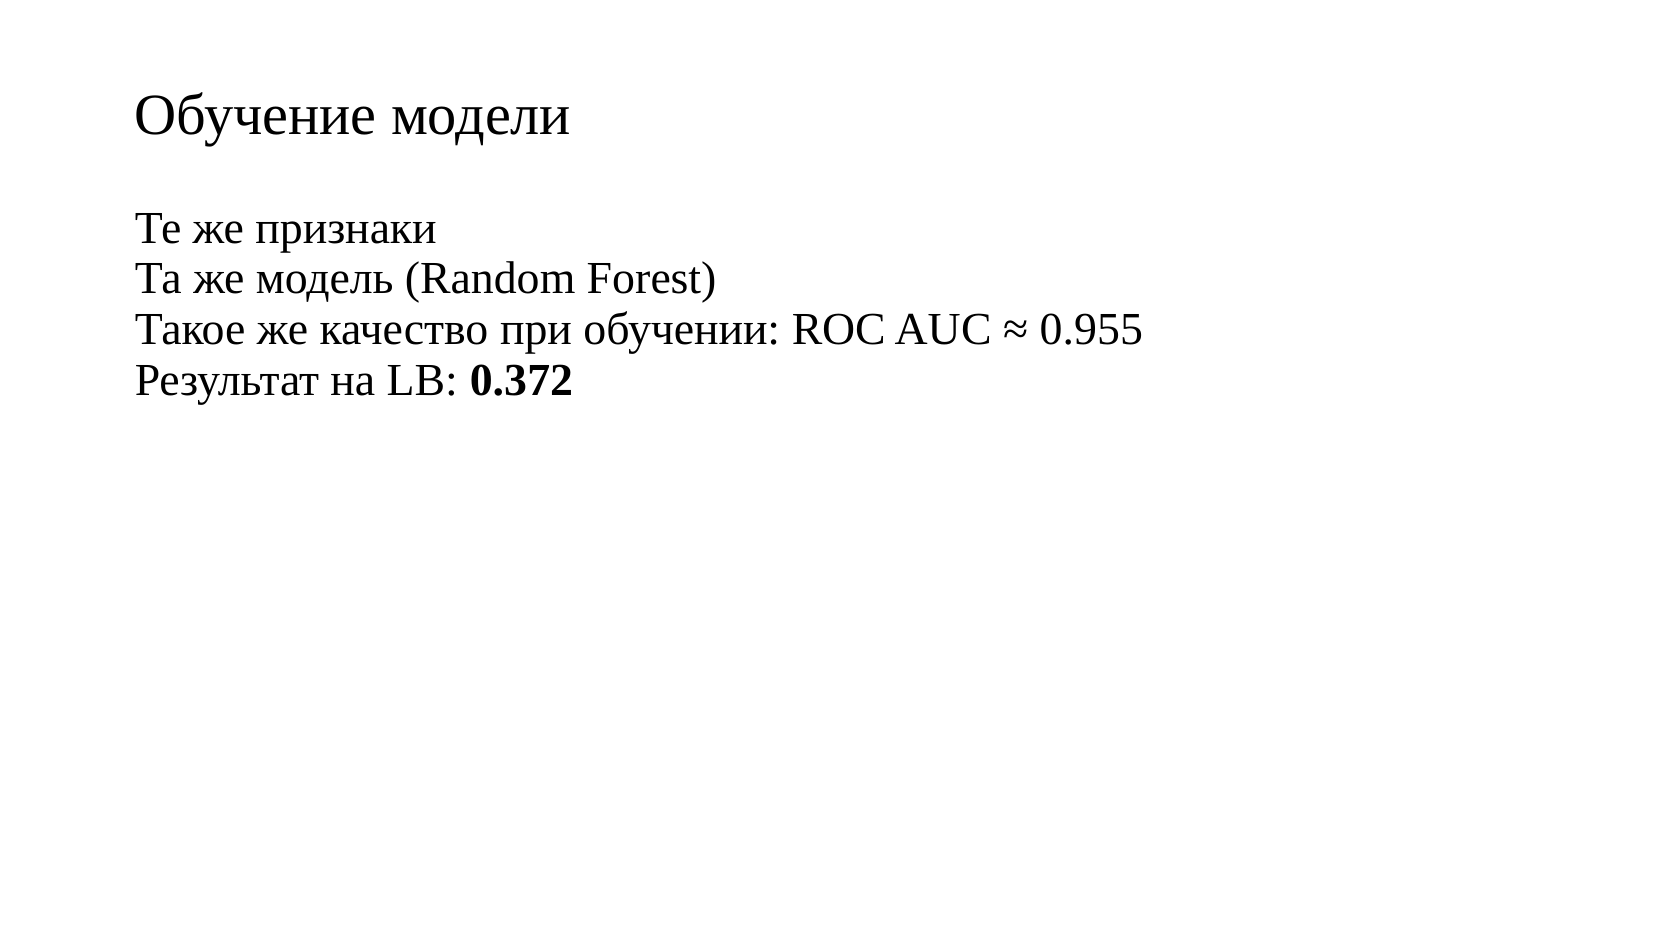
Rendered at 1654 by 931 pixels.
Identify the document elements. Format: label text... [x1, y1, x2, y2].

text_box Те же признаки Та же модель (Random Forest) Такое же качество при обучении: ROC AUC ≈ 0.955 Результат на LB: 0.372 [120, 195, 1157, 465]
text_box Обучение модели [120, 75, 586, 155]
